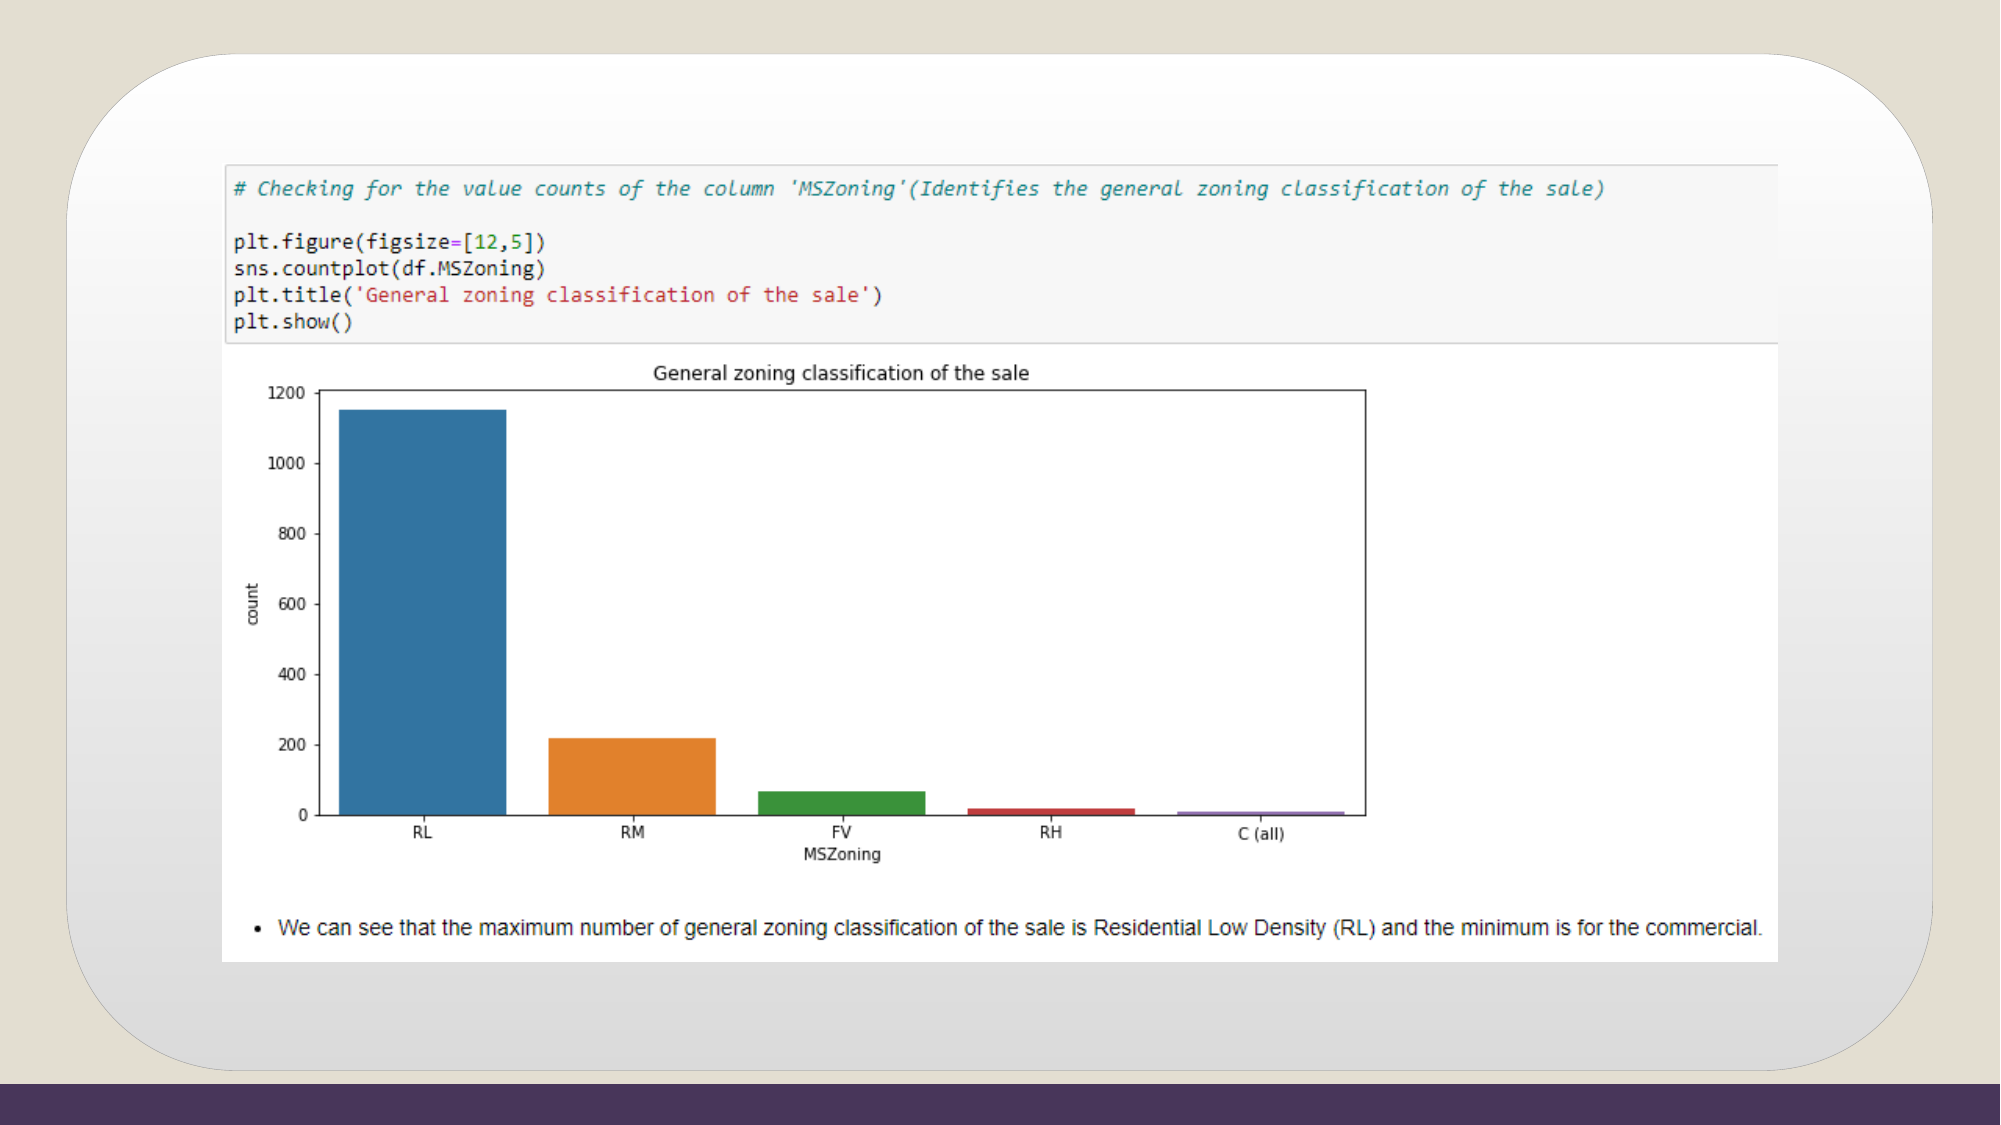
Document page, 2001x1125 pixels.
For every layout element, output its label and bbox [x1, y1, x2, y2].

picture [222, 163, 1778, 962]
text_box [0, 1084, 2000, 1125]
